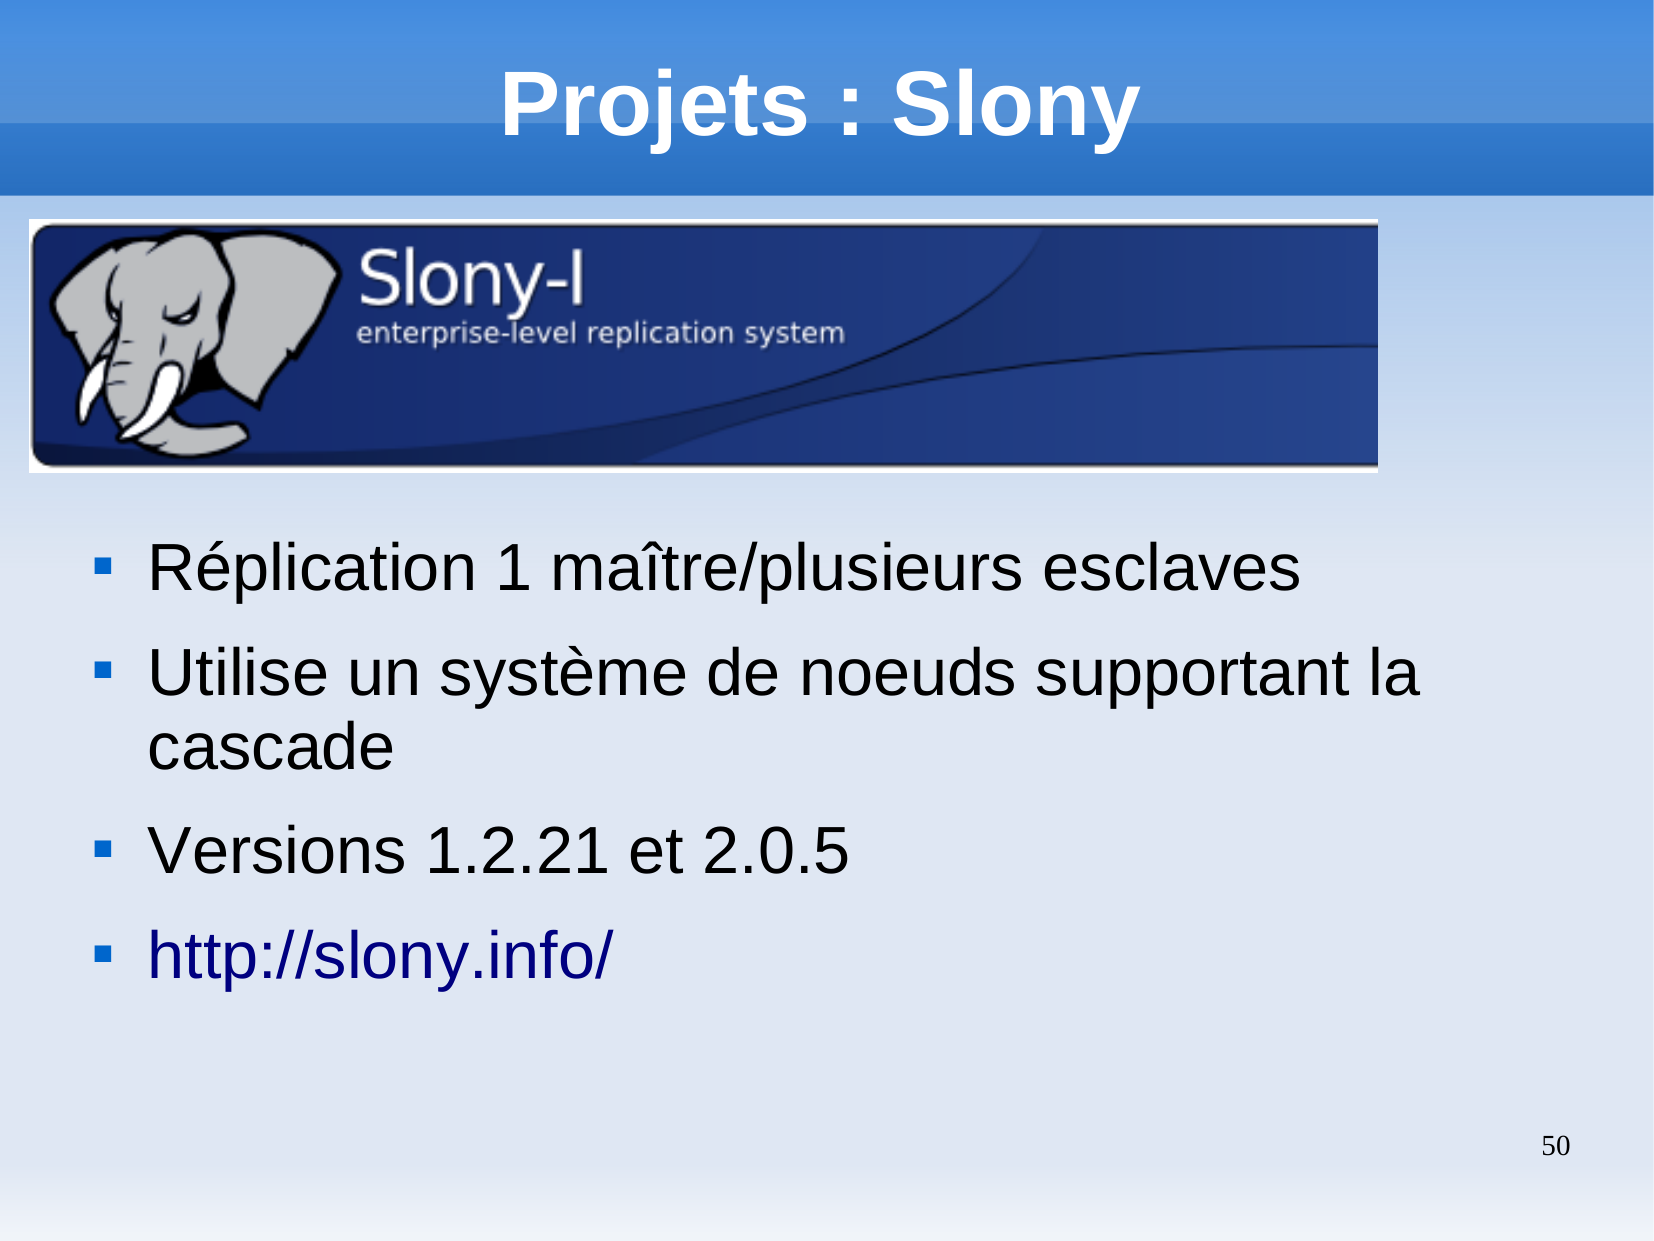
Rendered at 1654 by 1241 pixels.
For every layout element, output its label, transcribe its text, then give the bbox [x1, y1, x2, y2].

list Réplication 1 maître/plusieurs esclaves Utilise un système de noeuds supportant la cascade Versions 1.2.21 et 2.0.5 http://slony.info/ [76, 530, 1565, 1123]
title Projets : Slony [76, 0, 1565, 208]
picture [0, 0, 1654, 1241]
